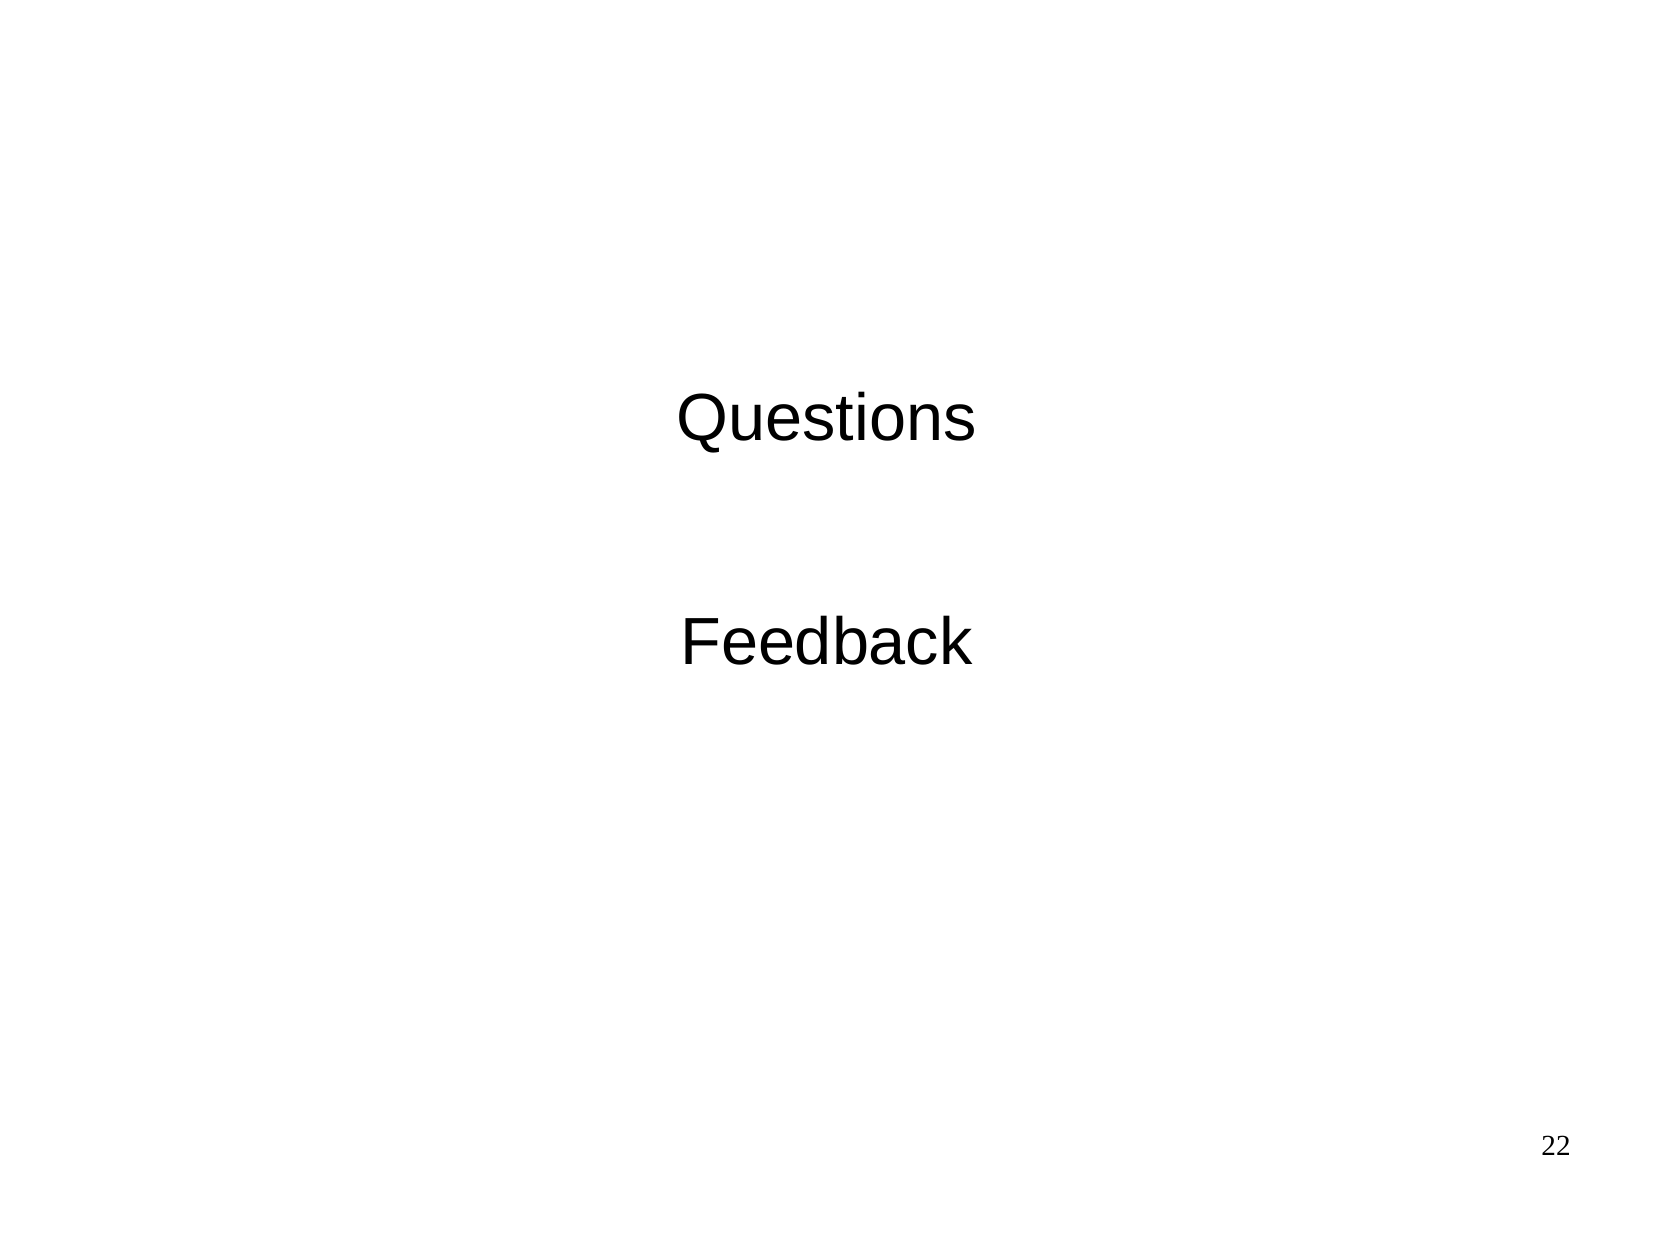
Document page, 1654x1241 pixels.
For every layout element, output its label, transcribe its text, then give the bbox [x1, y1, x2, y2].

subtitle Questions Feedback [82, 49, 1571, 1010]
